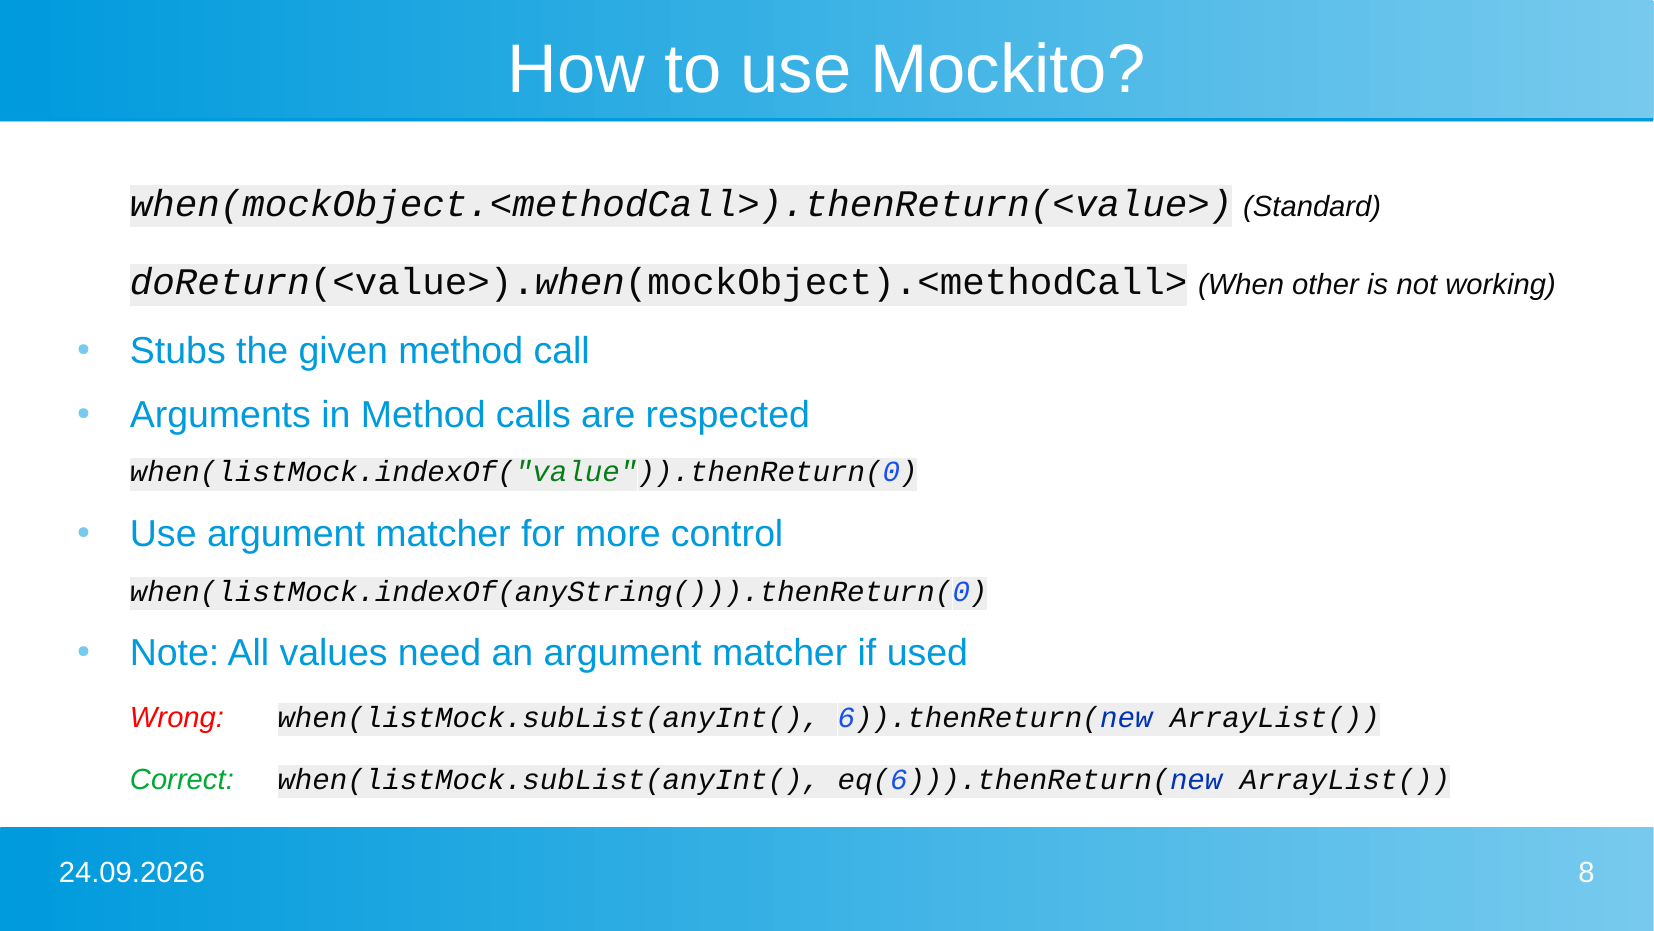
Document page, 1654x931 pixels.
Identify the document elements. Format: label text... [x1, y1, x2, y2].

list when(mockObject.<methodCall>).thenReturn(<value>) (Standard) doReturn(<value>).when(mockObject).<methodCall> (When other is not working) Stubs the given method call Arguments in Method calls are respected when(listMock.indexOf("value")).thenReturn(0) Use argument matcher for more control when(listMock.indexOf(anyString())).thenReturn(0) Note: All values need an argument matcher if used Wrong: when(listMock.subList(anyInt(), 6)).thenReturn(new ArrayList()) Correct: when(listMock.subList(anyInt(), eq(6))).thenReturn(new ArrayList()) [59, 171, 1595, 762]
title How to use Mockito? [59, 29, 1595, 108]
